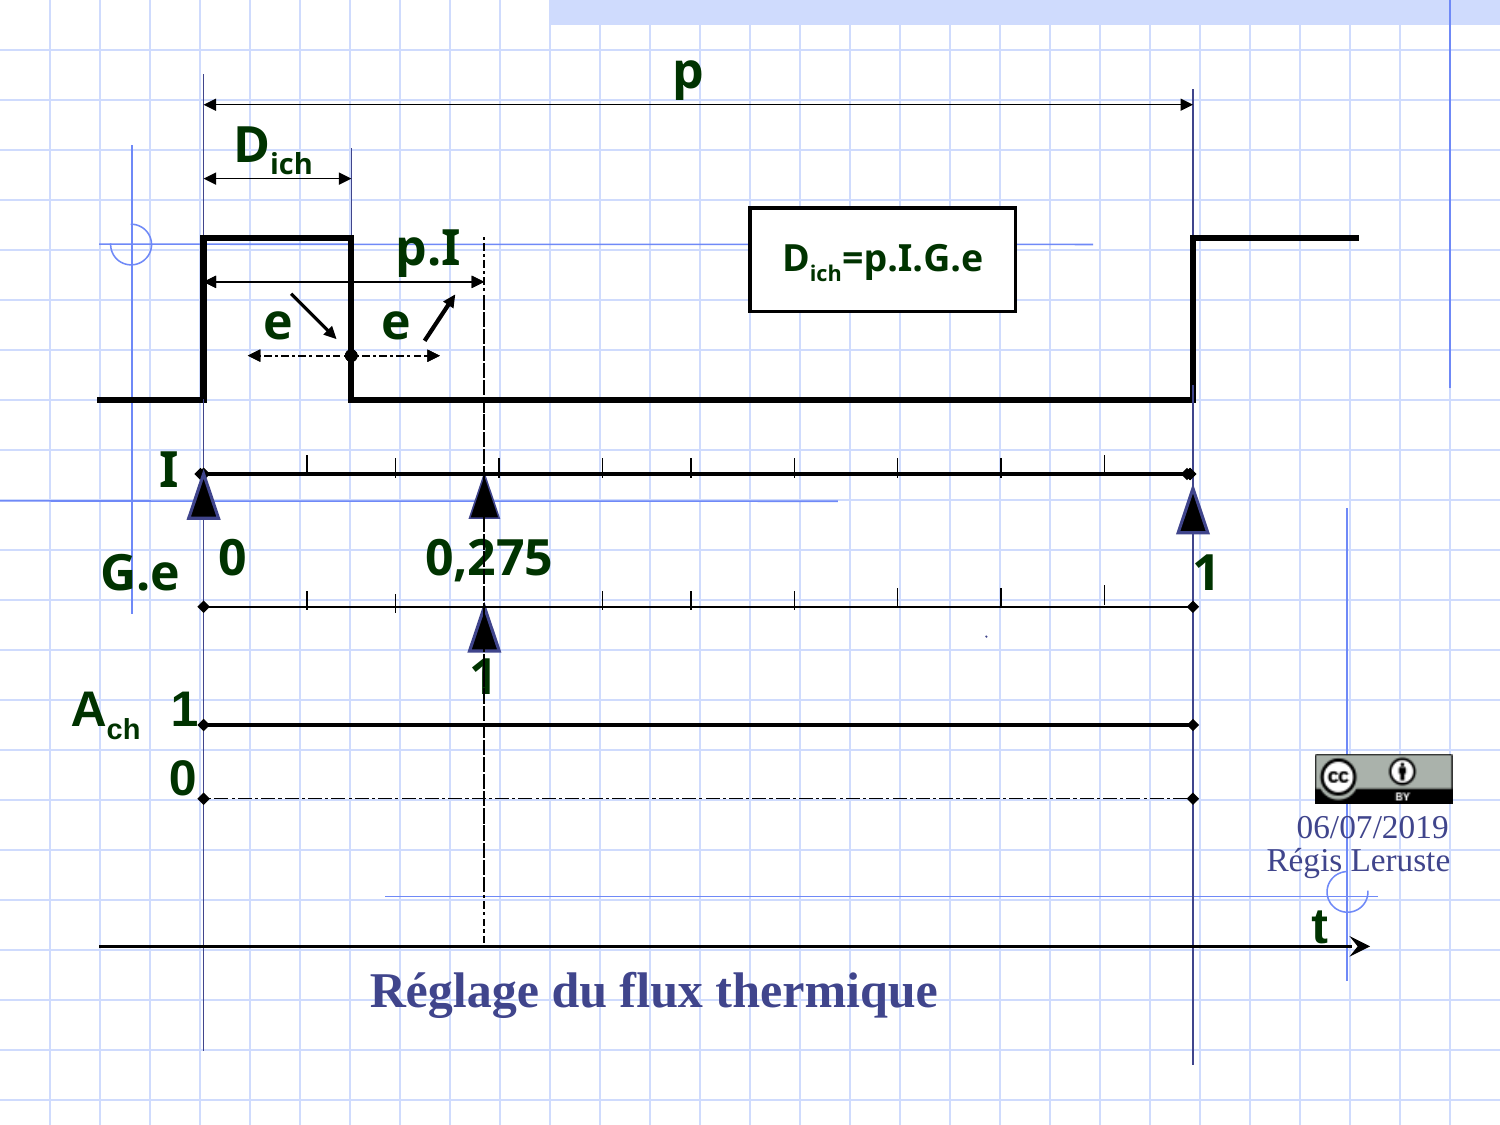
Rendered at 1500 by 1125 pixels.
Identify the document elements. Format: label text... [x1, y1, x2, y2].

text_box e [248, 281, 308, 358]
text_box 1 [1178, 532, 1238, 609]
text_box e [366, 283, 426, 358]
text_box I [144, 429, 203, 506]
text_box I [206, 476, 212, 495]
text_box Réglage du flux thermique [354, 950, 954, 1026]
text_box 0 [203, 518, 263, 594]
text_box Dich=p.I.G.e [750, 207, 1016, 312]
text_box [1178, 488, 1208, 533]
text_box 06/07/2019 [1281, 798, 1465, 831]
text_box [188, 473, 219, 519]
text_box G.e [85, 533, 204, 609]
picture [1315, 754, 1453, 798]
text_box p.I [380, 207, 485, 281]
text_box p [658, 30, 727, 104]
text_box 0,275 [410, 518, 603, 594]
text_box [469, 608, 500, 652]
text_box [469, 476, 500, 519]
text_box Dich [218, 179, 351, 189]
text_box Régis Leruste [1251, 831, 1466, 886]
text_box t [1296, 886, 1344, 962]
text_box 1 [454, 636, 544, 712]
text_box Ach 1 0 [0, 668, 223, 813]
text_box Dich [218, 105, 373, 189]
text_box I [204, 429, 212, 472]
